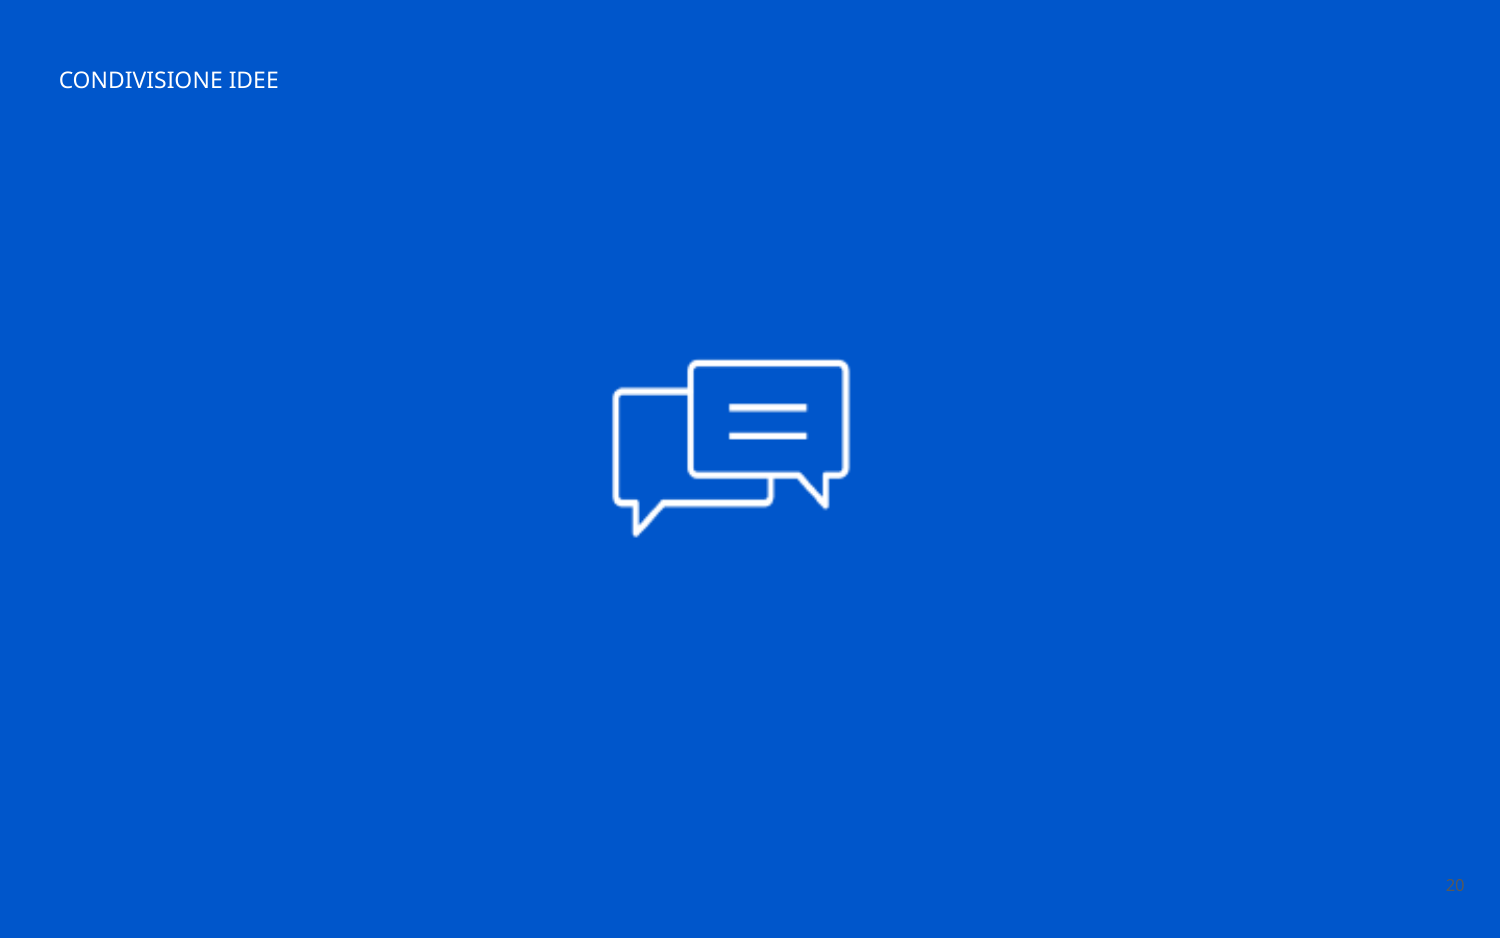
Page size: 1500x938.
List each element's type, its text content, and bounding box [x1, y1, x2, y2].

picture [0, 0, 1500, 938]
slide_number <number> [1389, 849, 1480, 922]
text_box CONDIVISIONE IDEE [43, 50, 486, 141]
